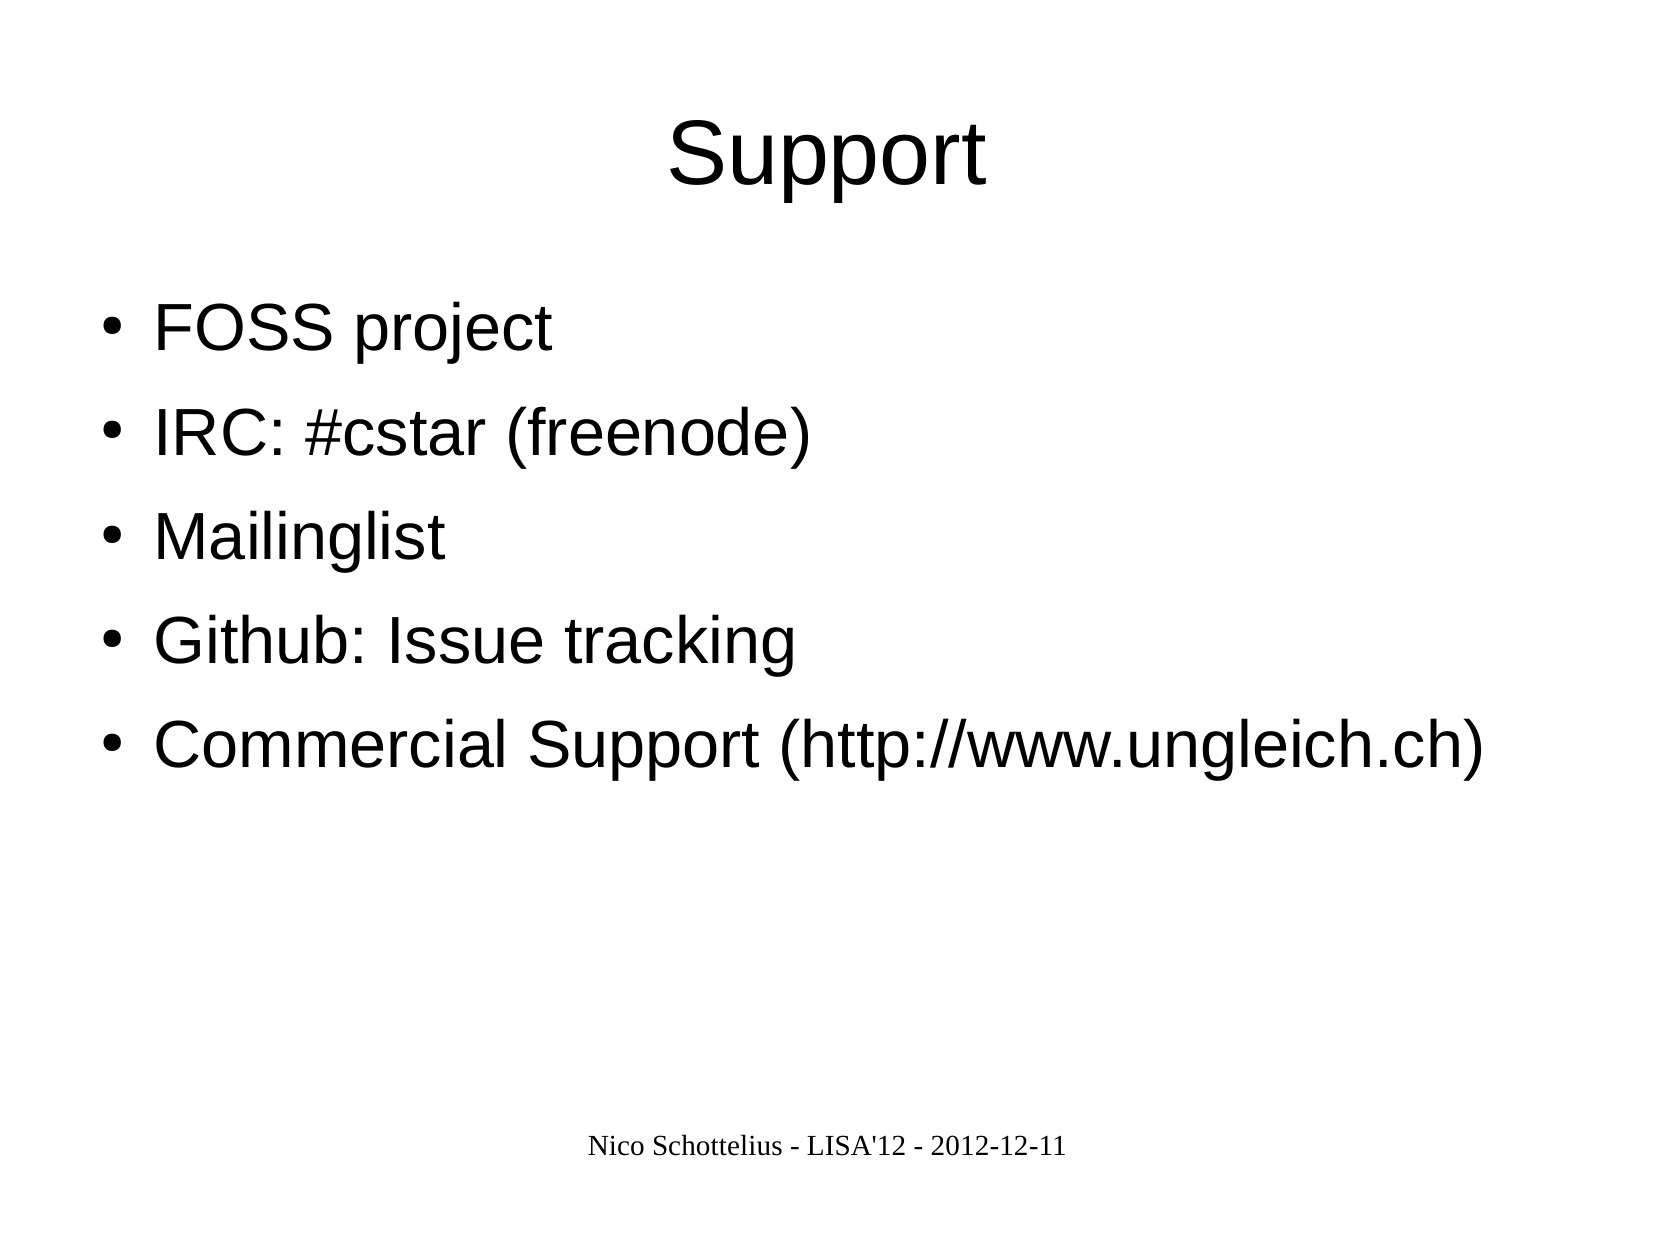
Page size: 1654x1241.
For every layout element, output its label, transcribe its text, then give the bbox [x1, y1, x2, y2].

title Support [82, 49, 1571, 257]
list FOSS project IRC: #cstar (freenode) Mailinglist Github: Issue tracking Commercial Support (http://www.ungleich.ch) [82, 290, 1538, 886]
